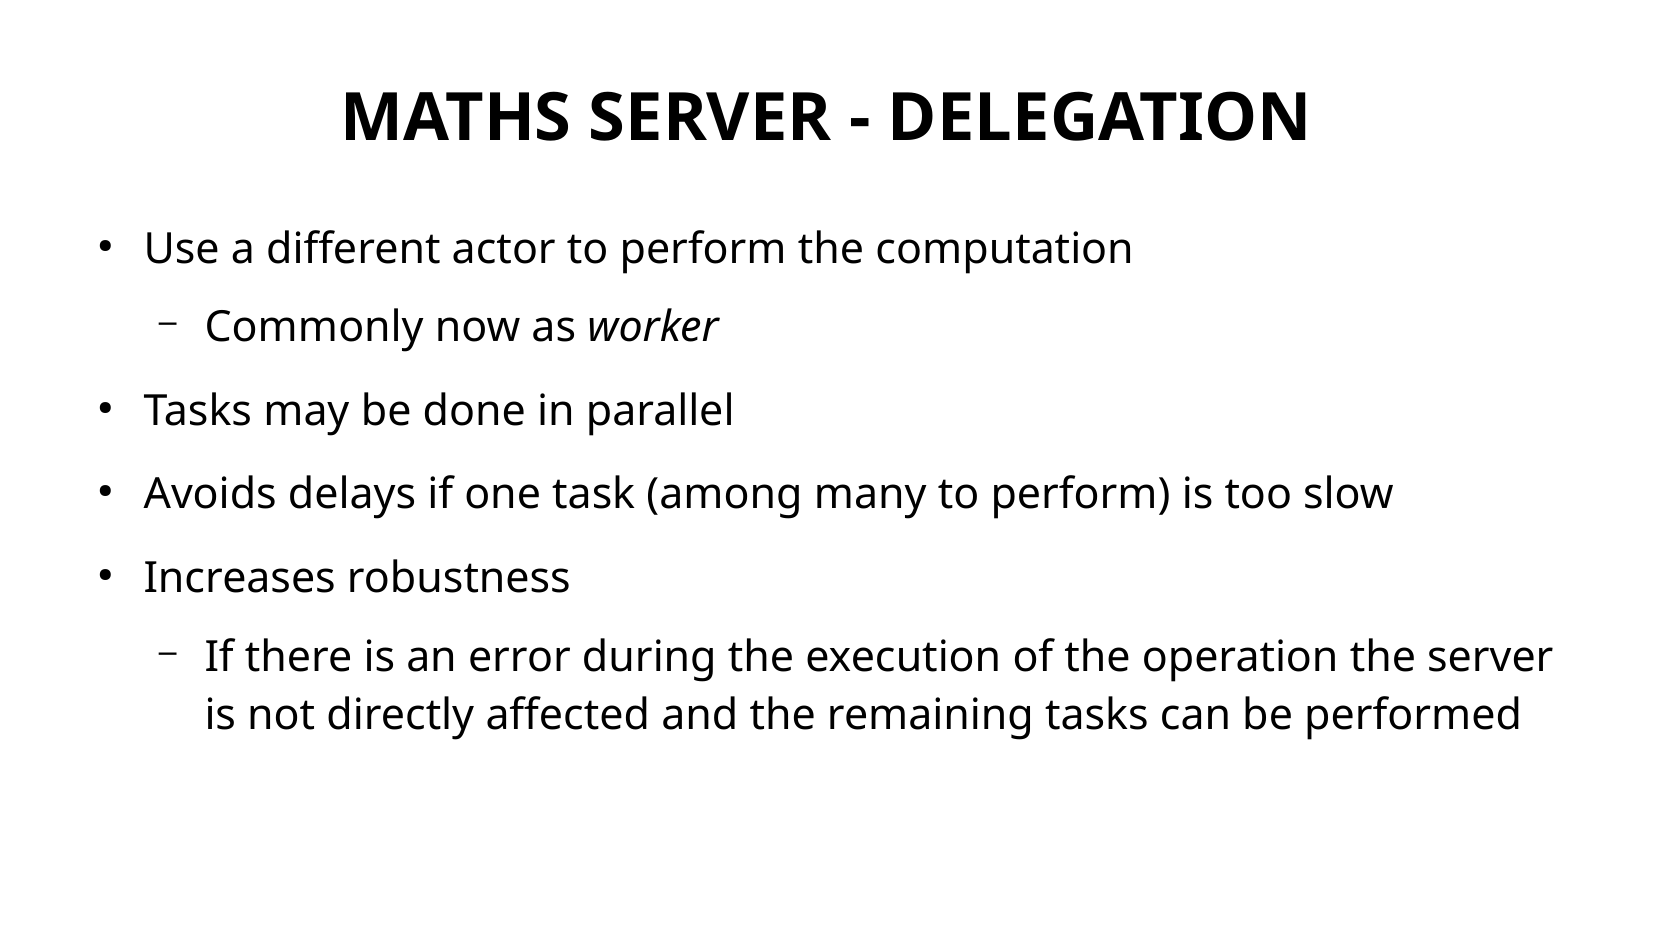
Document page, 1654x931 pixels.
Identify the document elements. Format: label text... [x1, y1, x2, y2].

title MATHS SERVER - DELEGATION [82, 36, 1571, 193]
list Use a different actor to perform the computation Commonly now as worker Tasks may be done in parallel Avoids delays if one task (among many to perform) is too slow Increases robustness If there is an error during the execution of the operation the server is not directly affected and the remaining tasks can be performed [82, 217, 1571, 757]
